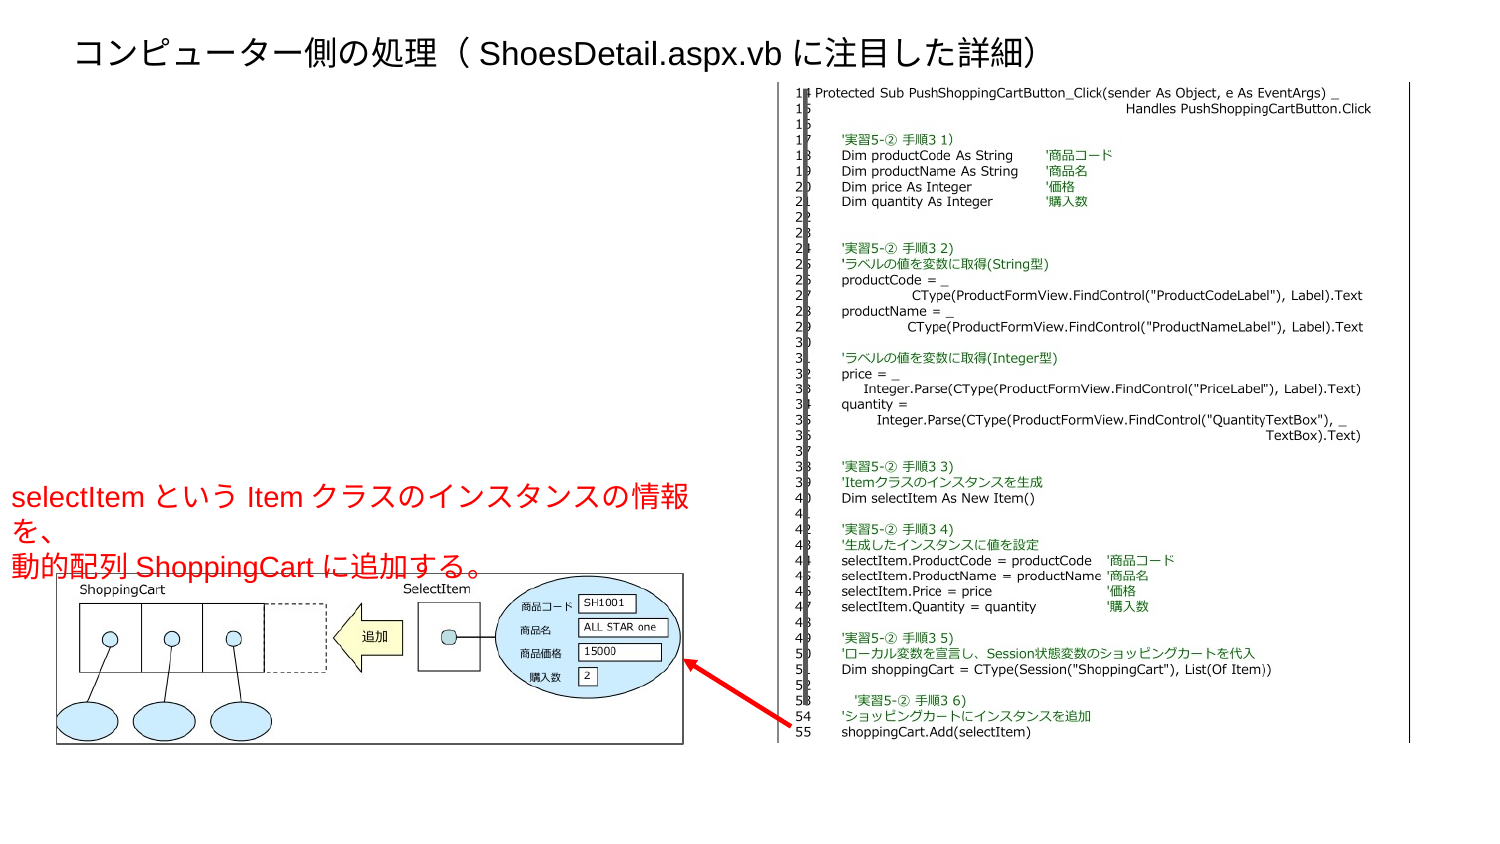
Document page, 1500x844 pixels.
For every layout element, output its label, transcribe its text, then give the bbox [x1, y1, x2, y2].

picture [57, 574, 683, 743]
picture [774, 82, 1427, 743]
title コンピューター側の処理（ShoesDetail.aspx.vbに注目した詳細） [57, 16, 1455, 69]
text_box selectItemというItemクラスのインスタンスの情報を、 動的配列ShoppingCartに追加する。 [0, 463, 744, 558]
